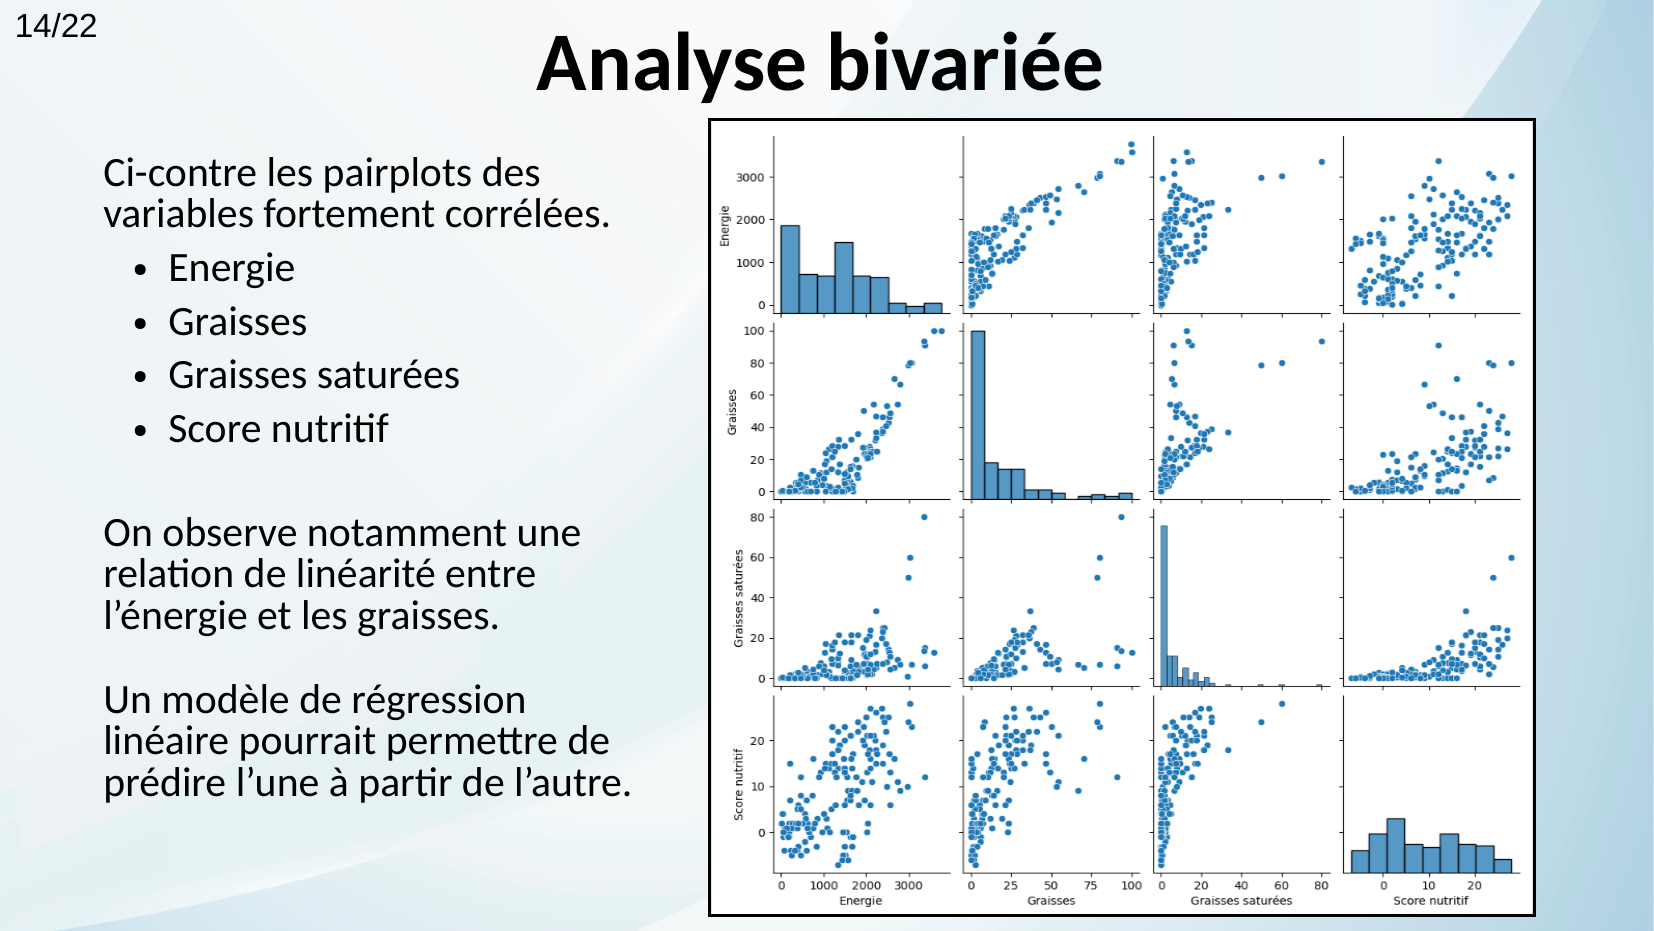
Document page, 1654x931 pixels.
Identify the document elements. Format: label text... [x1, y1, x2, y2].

text_box Ci-contre les pairplots des variables fortement corrélées. Energie Graisses Graisses saturées Score nutritif [88, 147, 650, 502]
text_box 14/22 [0, 0, 119, 60]
picture [0, 0, 1654, 931]
title Analyse bivariée [76, 0, 1565, 148]
text_box On observe notamment une relation de linéarité entre l’énergie et les graisses. Un modèle de régression linéaire pourrait permettre de prédire l’une à partir de l’autre. [88, 507, 650, 857]
